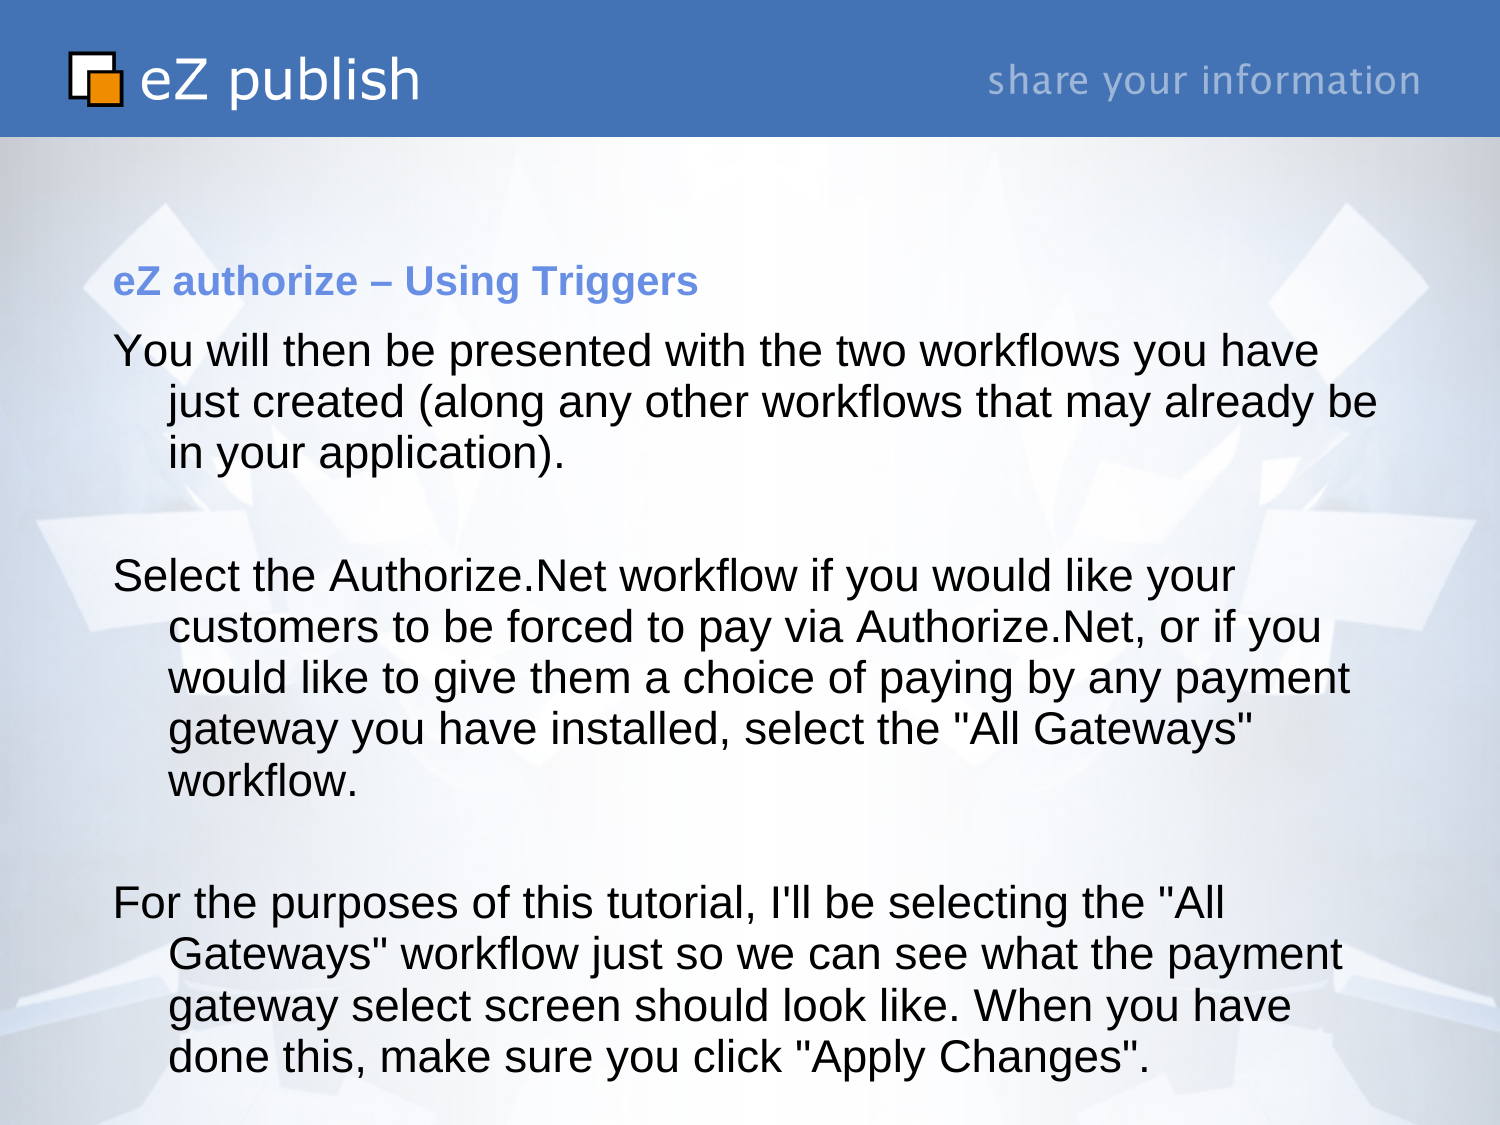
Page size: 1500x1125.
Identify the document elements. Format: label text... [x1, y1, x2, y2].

title eZ authorize – Using Triggers [112, 237, 1500, 325]
list You will then be presented with the two workflows you have just created (along any other workflows that may already be in your application). Select the Authorize.Net workflow if you would like your customers to be forced to pay via Authorize.Net, or if you would like to give them a choice of paying by any payment gateway you have installed, select the "All Gateways" workflow. For the purposes of this tutorial, I'll be selecting the "All Gateways" workflow just so we can see what the payment gateway select screen should look like. When you have done this, make sure you click "Apply Changes". [112, 324, 1388, 1083]
picture [0, 0, 1500, 1125]
